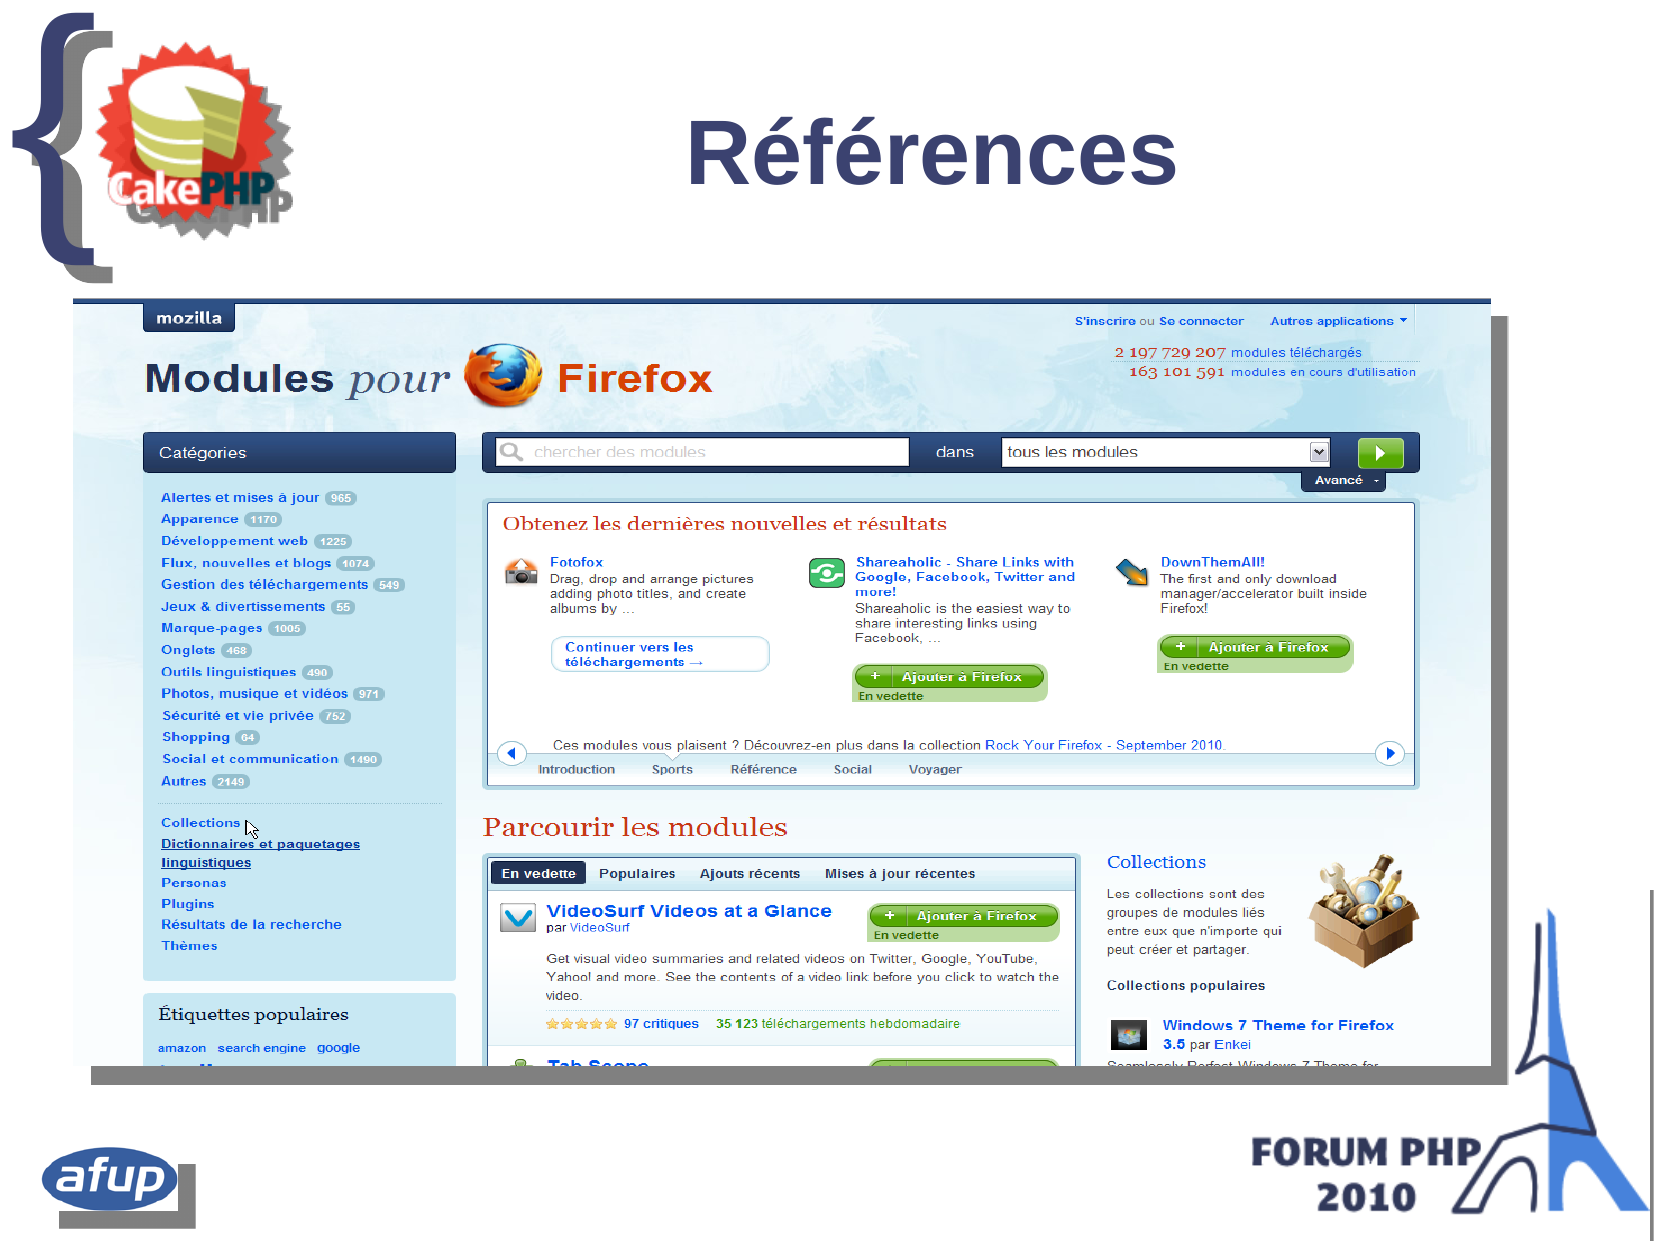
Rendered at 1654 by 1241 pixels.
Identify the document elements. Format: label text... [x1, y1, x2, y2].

picture [73, 298, 1491, 1067]
picture [88, 35, 284, 231]
picture [41, 1146, 178, 1211]
picture [1240, 872, 1650, 1241]
title Références [295, 49, 1571, 257]
